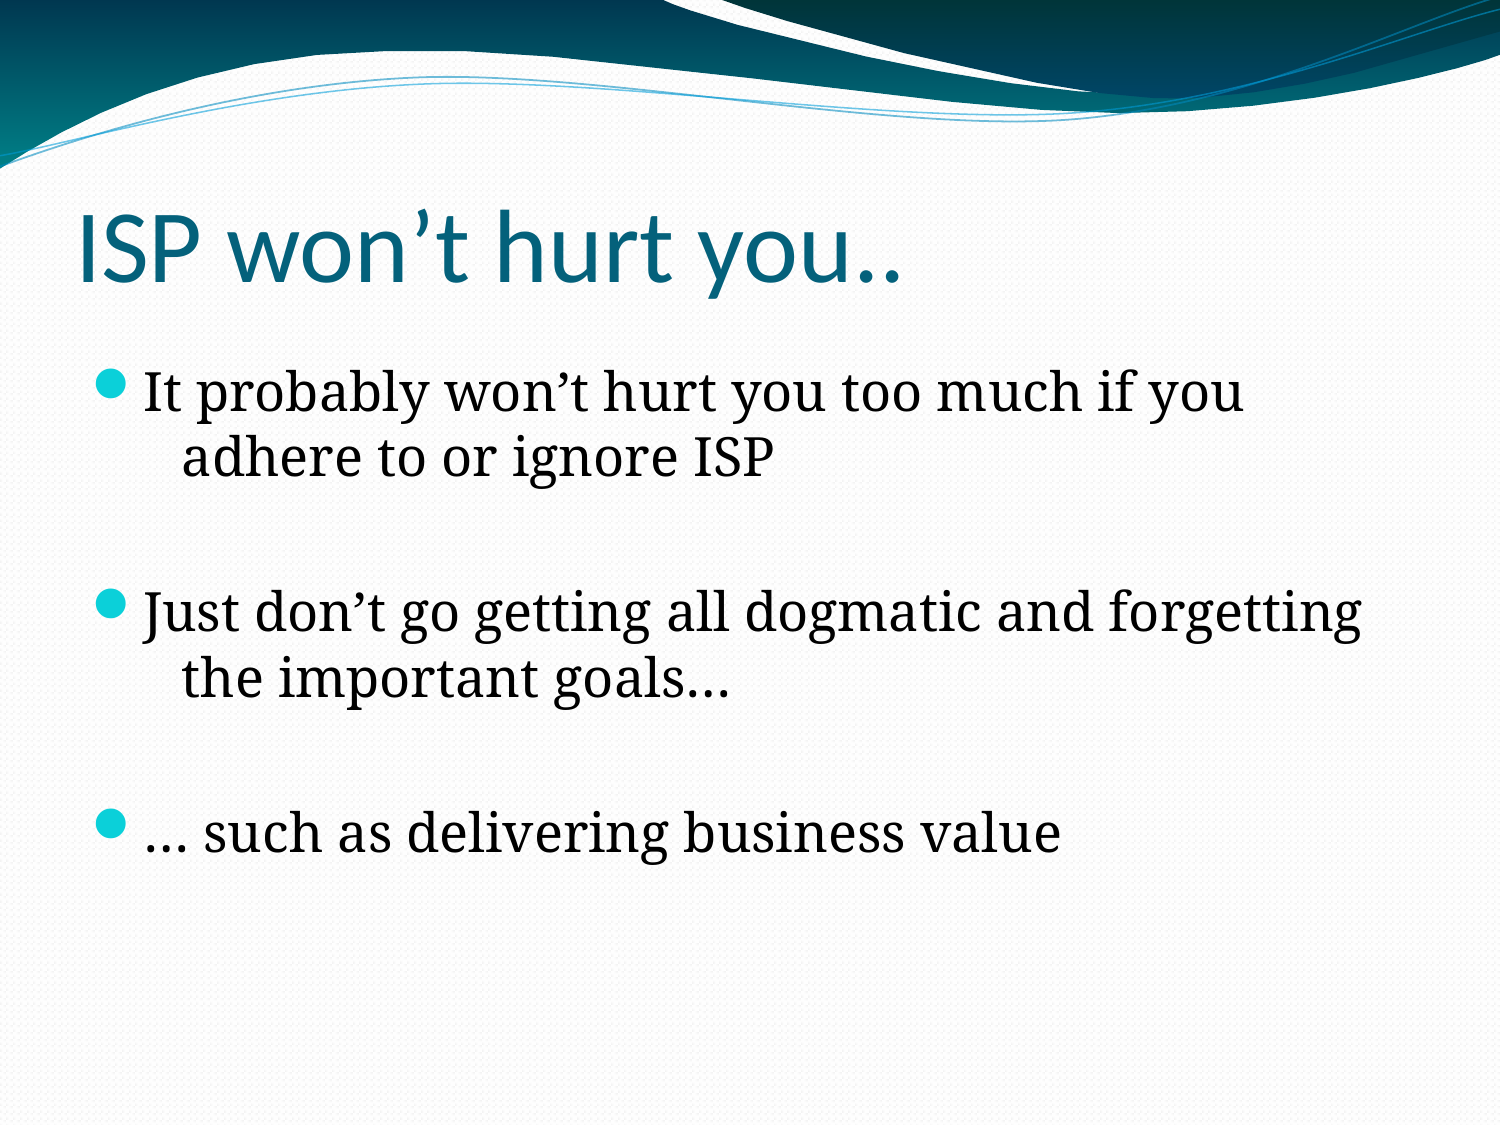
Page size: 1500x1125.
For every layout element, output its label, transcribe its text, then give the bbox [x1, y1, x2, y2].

list It probably won’t hurt you too much if you adhere to or ignore ISP Just don’t go getting all dogmatic and forgetting the important goals… … such as delivering business value [76, 349, 1427, 1070]
title ISP won’t hurt you.. [75, 115, 1426, 304]
